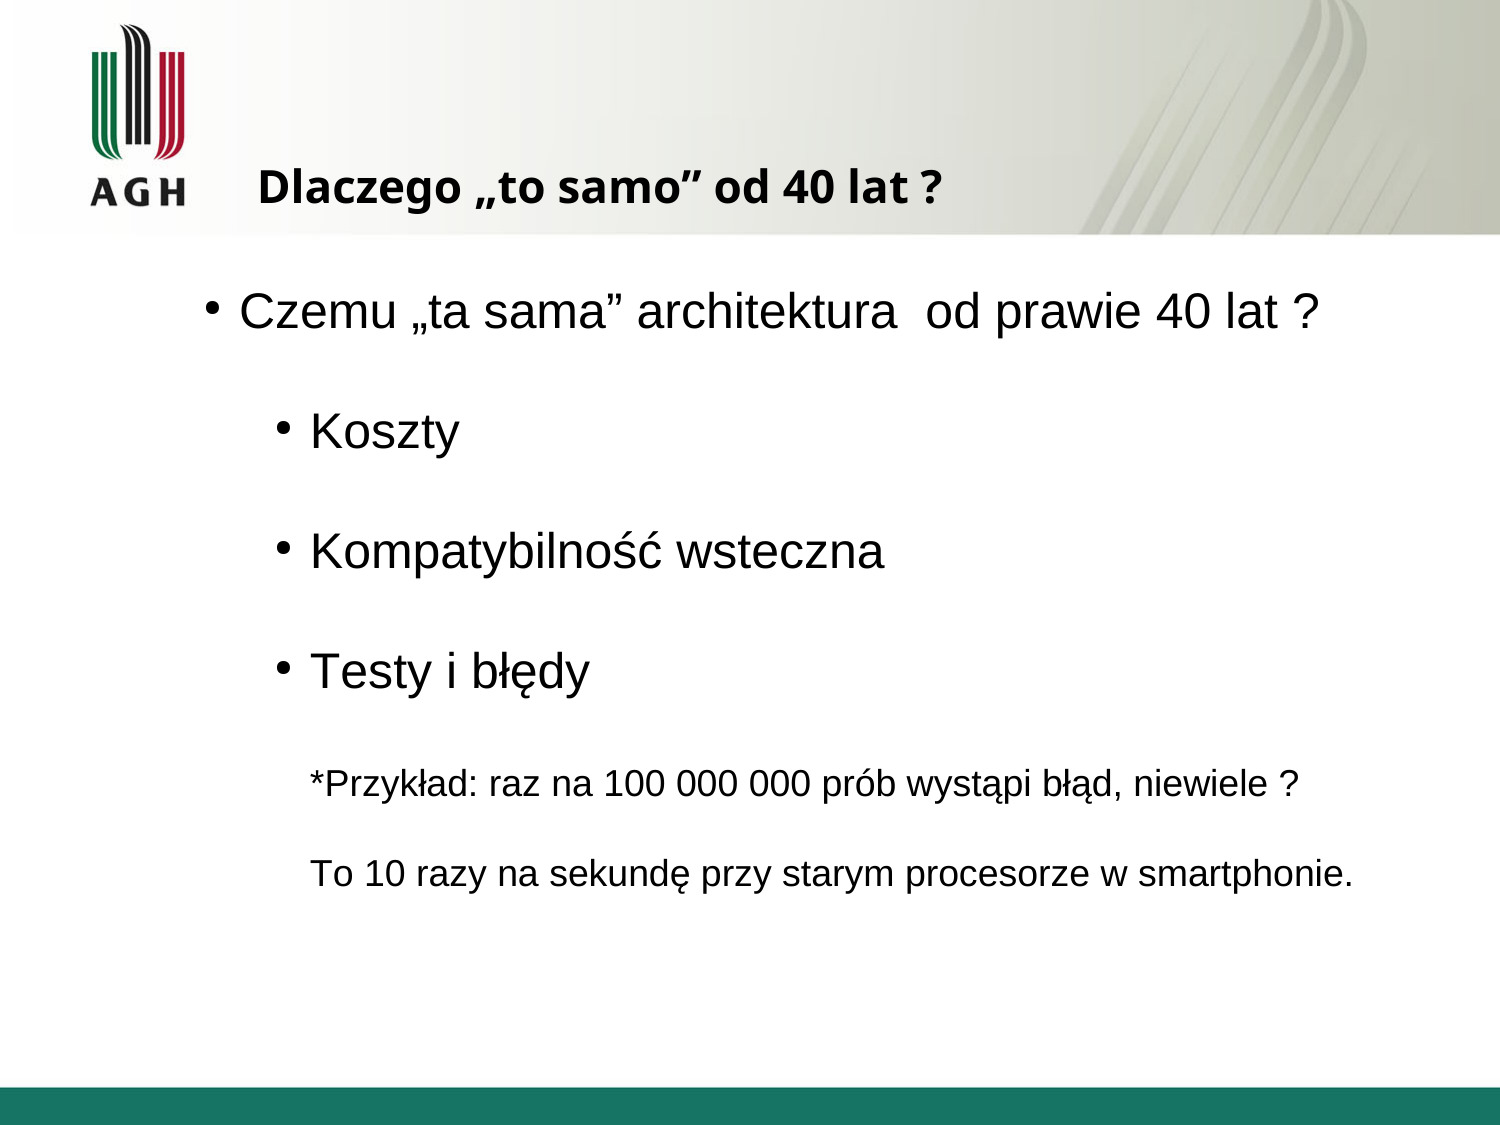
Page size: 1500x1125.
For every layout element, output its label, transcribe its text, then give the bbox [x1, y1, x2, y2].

picture [0, 0, 1500, 1125]
text_box Czemu „ta sama” architektura od prawie 40 lat ? Koszty Kompatybilność wsteczna Testy i błędy *Przykład: raz na 100 000 000 prób wystąpi błąd, niewiele ? To 10 razy na sekundę przy starym procesorze w smartphonie. [188, 271, 1406, 1022]
title Dlaczego „to samo” od 40 lat ? [242, 137, 1436, 233]
